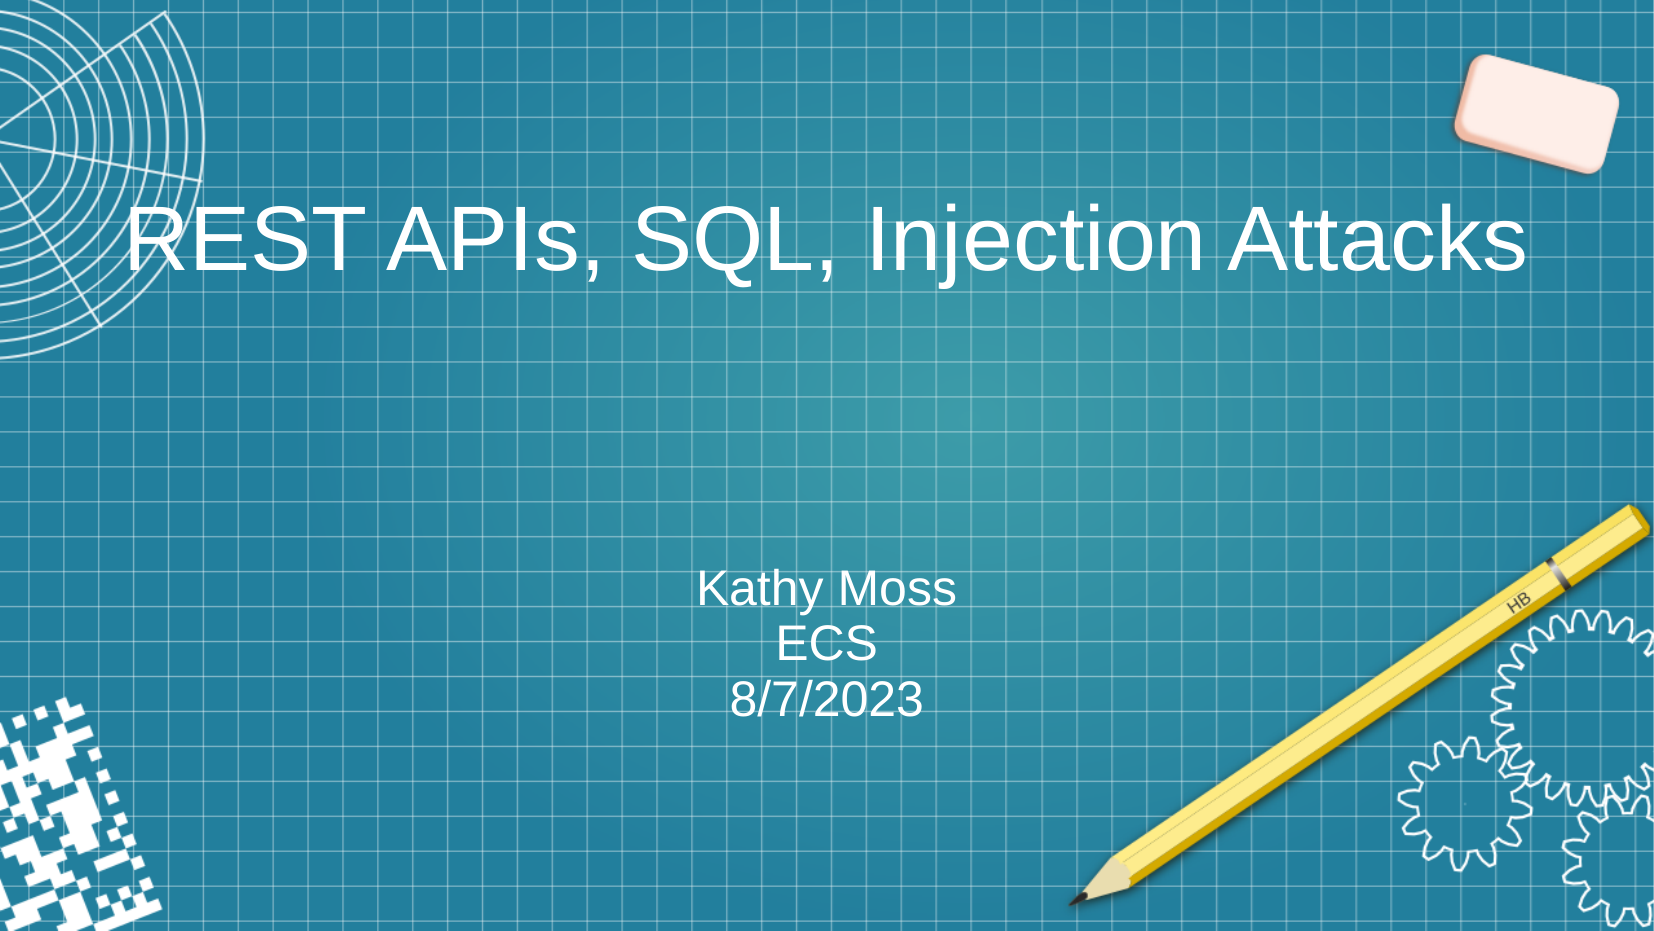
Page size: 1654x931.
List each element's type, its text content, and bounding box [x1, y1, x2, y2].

subtitle Kathy Moss ECS 8/7/2023 [82, 389, 1571, 842]
title REST APIs, SQL, Injection Attacks [82, 132, 1571, 346]
picture [0, 0, 1654, 931]
